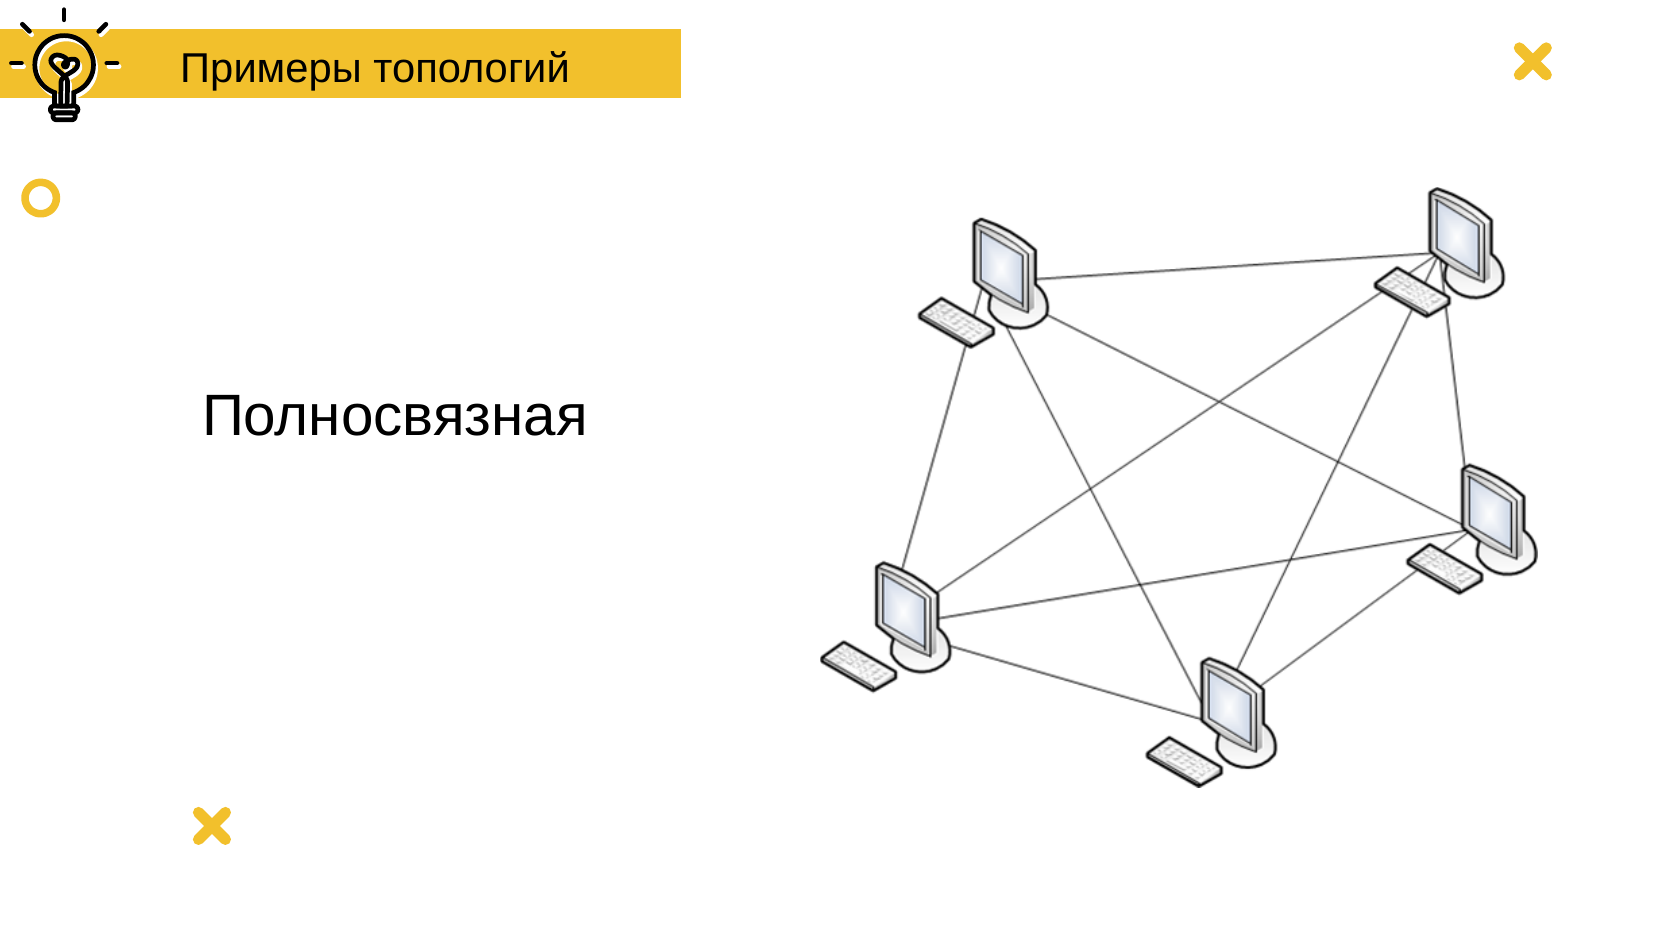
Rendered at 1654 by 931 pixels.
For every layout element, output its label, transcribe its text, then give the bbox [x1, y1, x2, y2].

text_box Примеры топологий [112, 37, 638, 99]
text_box Полносвязная [187, 375, 820, 455]
picture [820, 187, 1538, 788]
